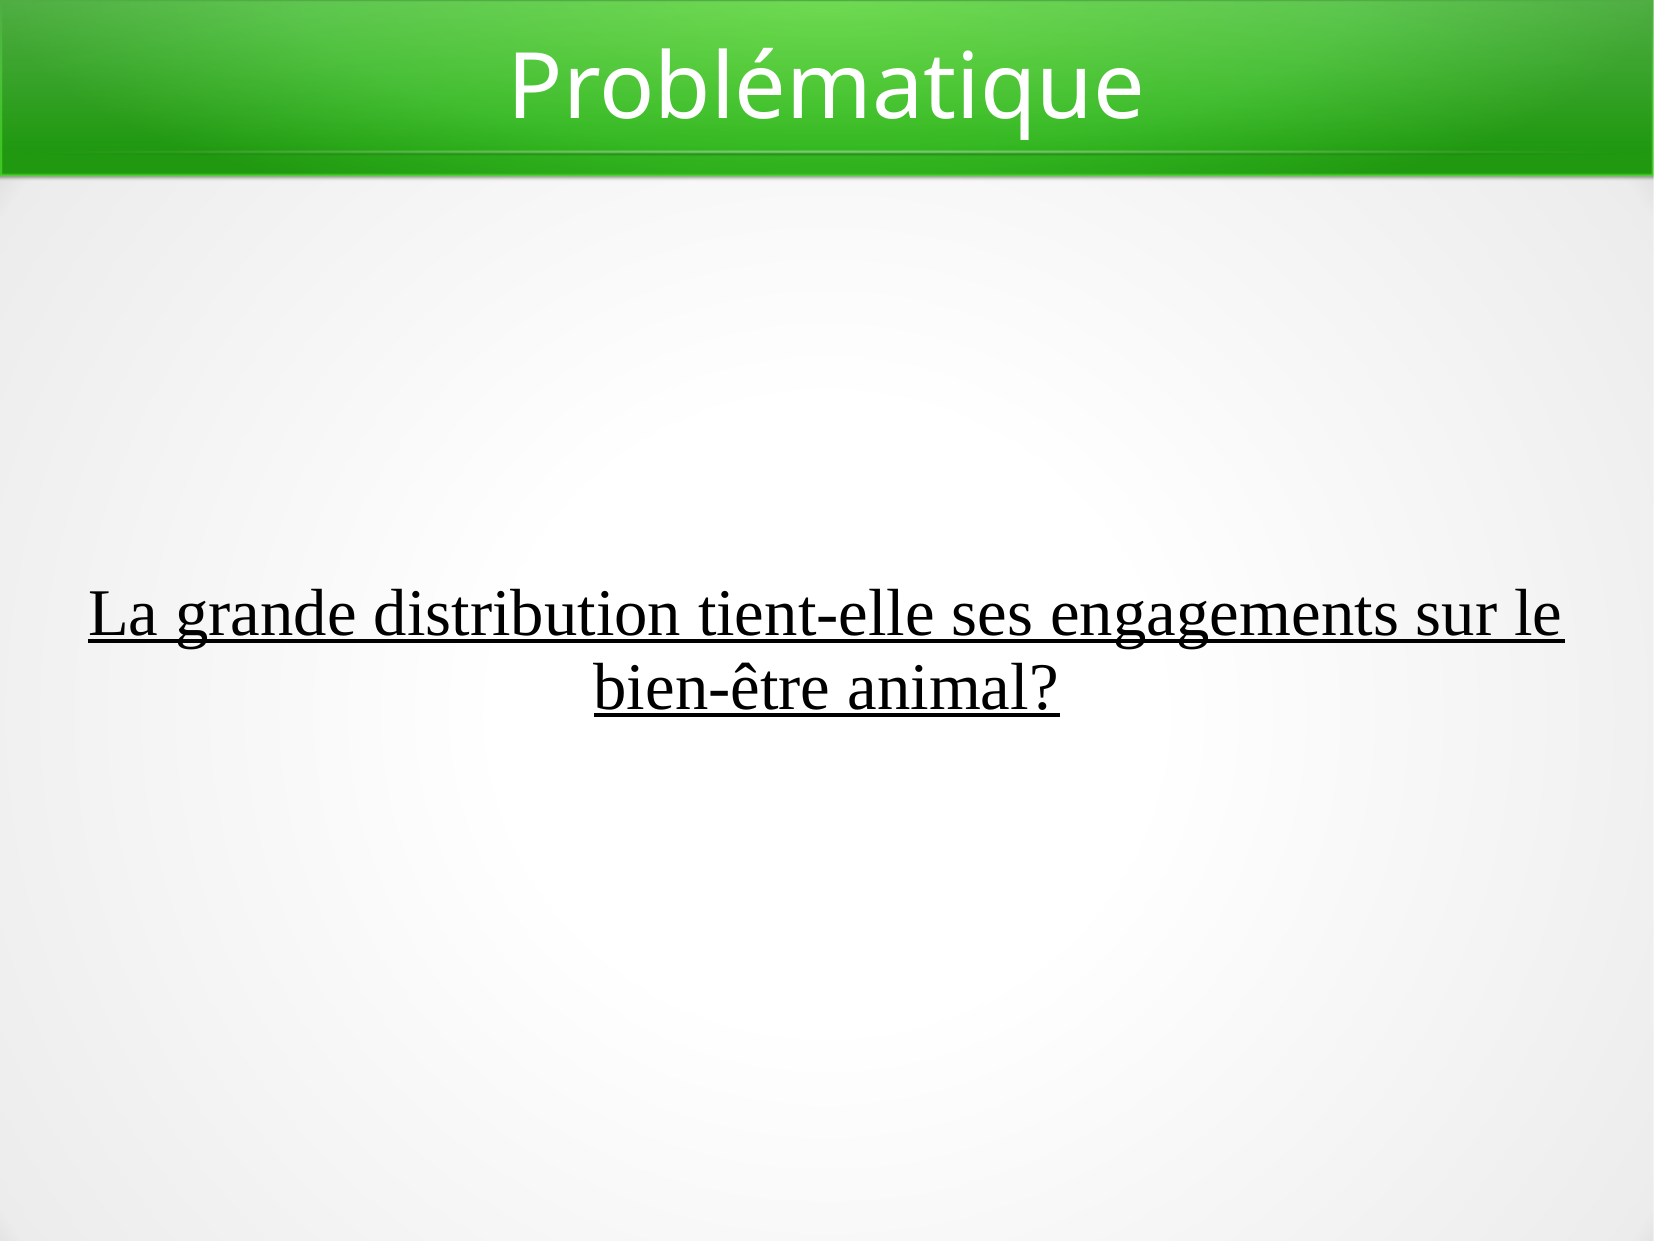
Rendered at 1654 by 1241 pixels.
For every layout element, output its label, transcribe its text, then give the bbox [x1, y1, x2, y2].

subtitle La grande distribution tient-elle ses engagements sur le bien-être animal? [82, 290, 1571, 1010]
picture [0, 0, 1654, 1241]
title Problématique [82, 11, 1571, 154]
